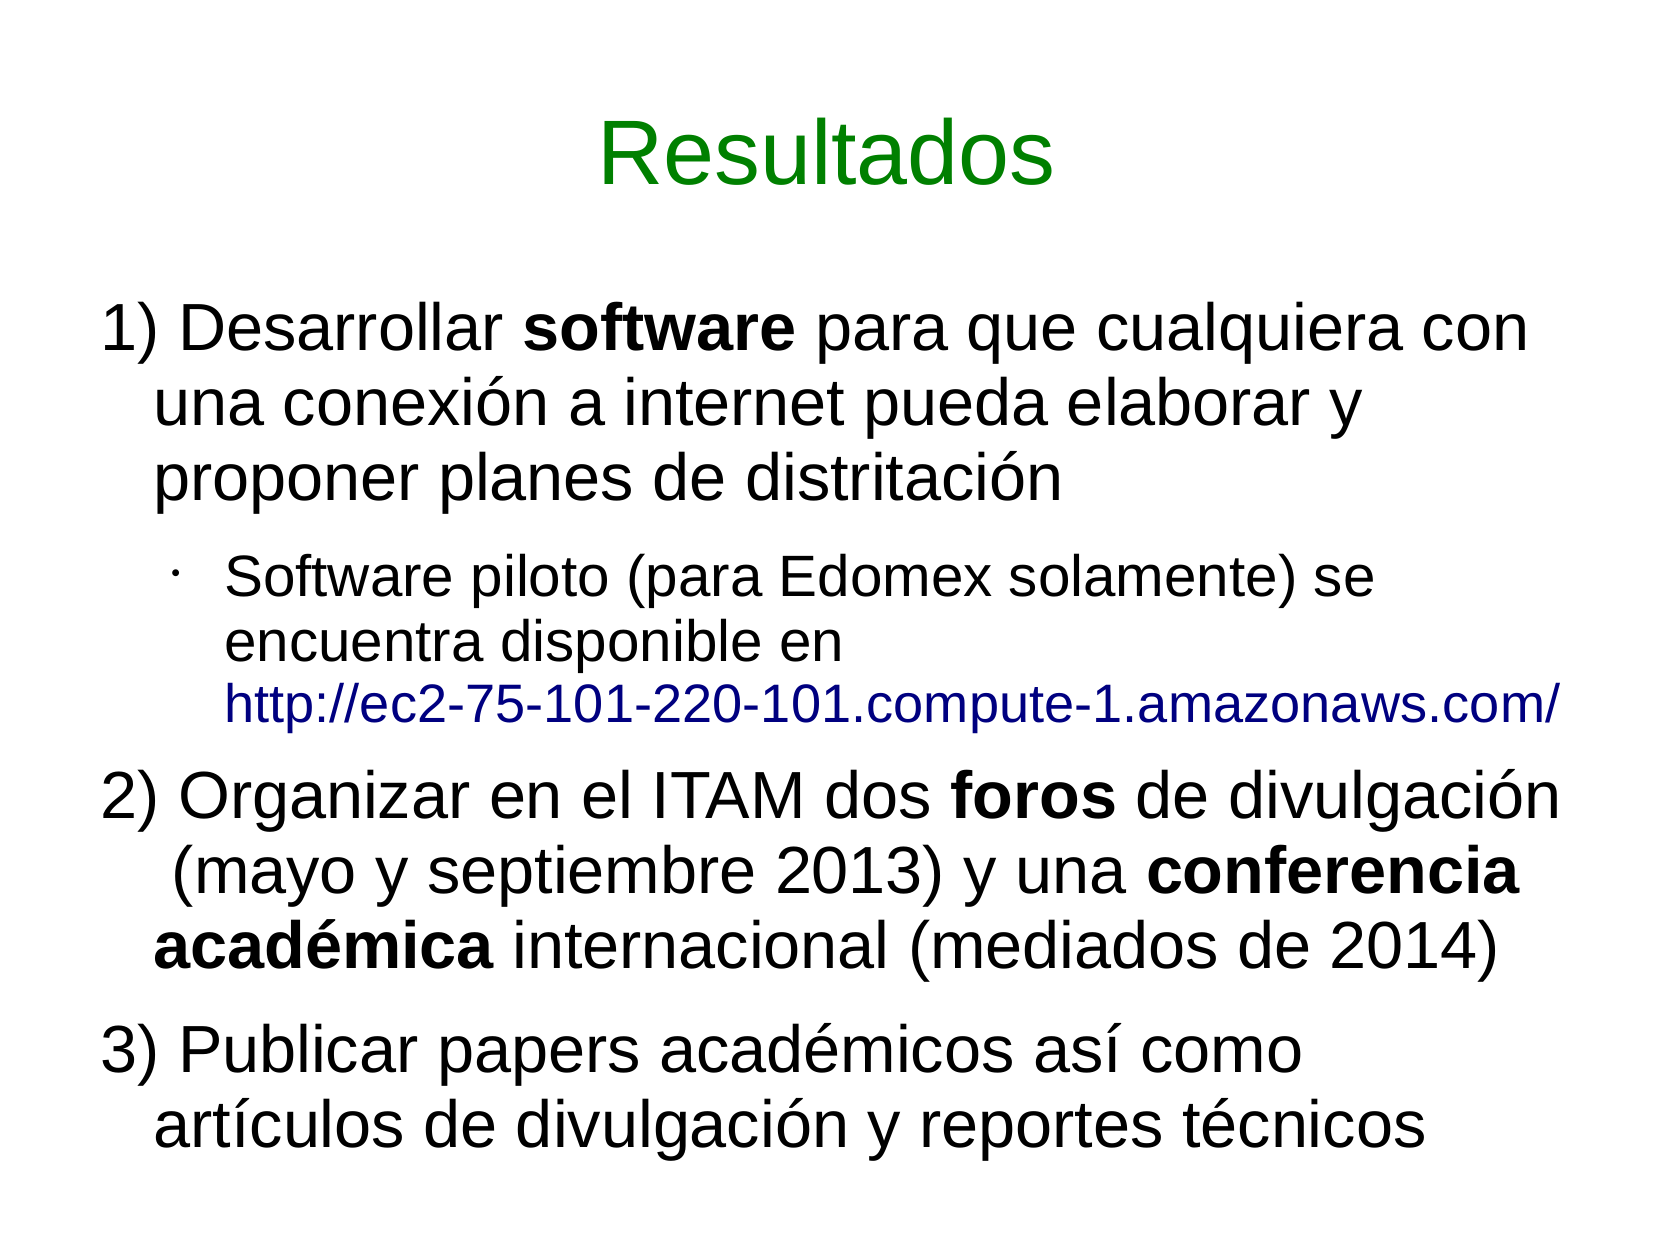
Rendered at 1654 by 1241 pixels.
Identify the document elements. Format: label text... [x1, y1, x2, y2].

list Desarrollar software para que cualquiera con una conexión a internet pueda elaborar y proponer planes de distritación Software piloto (para Edomex solamente) se encuentra disponible en http://ec2-75-101-220-101.compute-1.amazonaws.com/ Organizar en el ITAM dos foros de divulgación (mayo y septiembre 2013) y una conferencia académica internacional (mediados de 2014) Publicar papers académicos así como artículos de divulgación y reportes técnicos [82, 290, 1571, 1162]
title Resultados [82, 49, 1571, 257]
